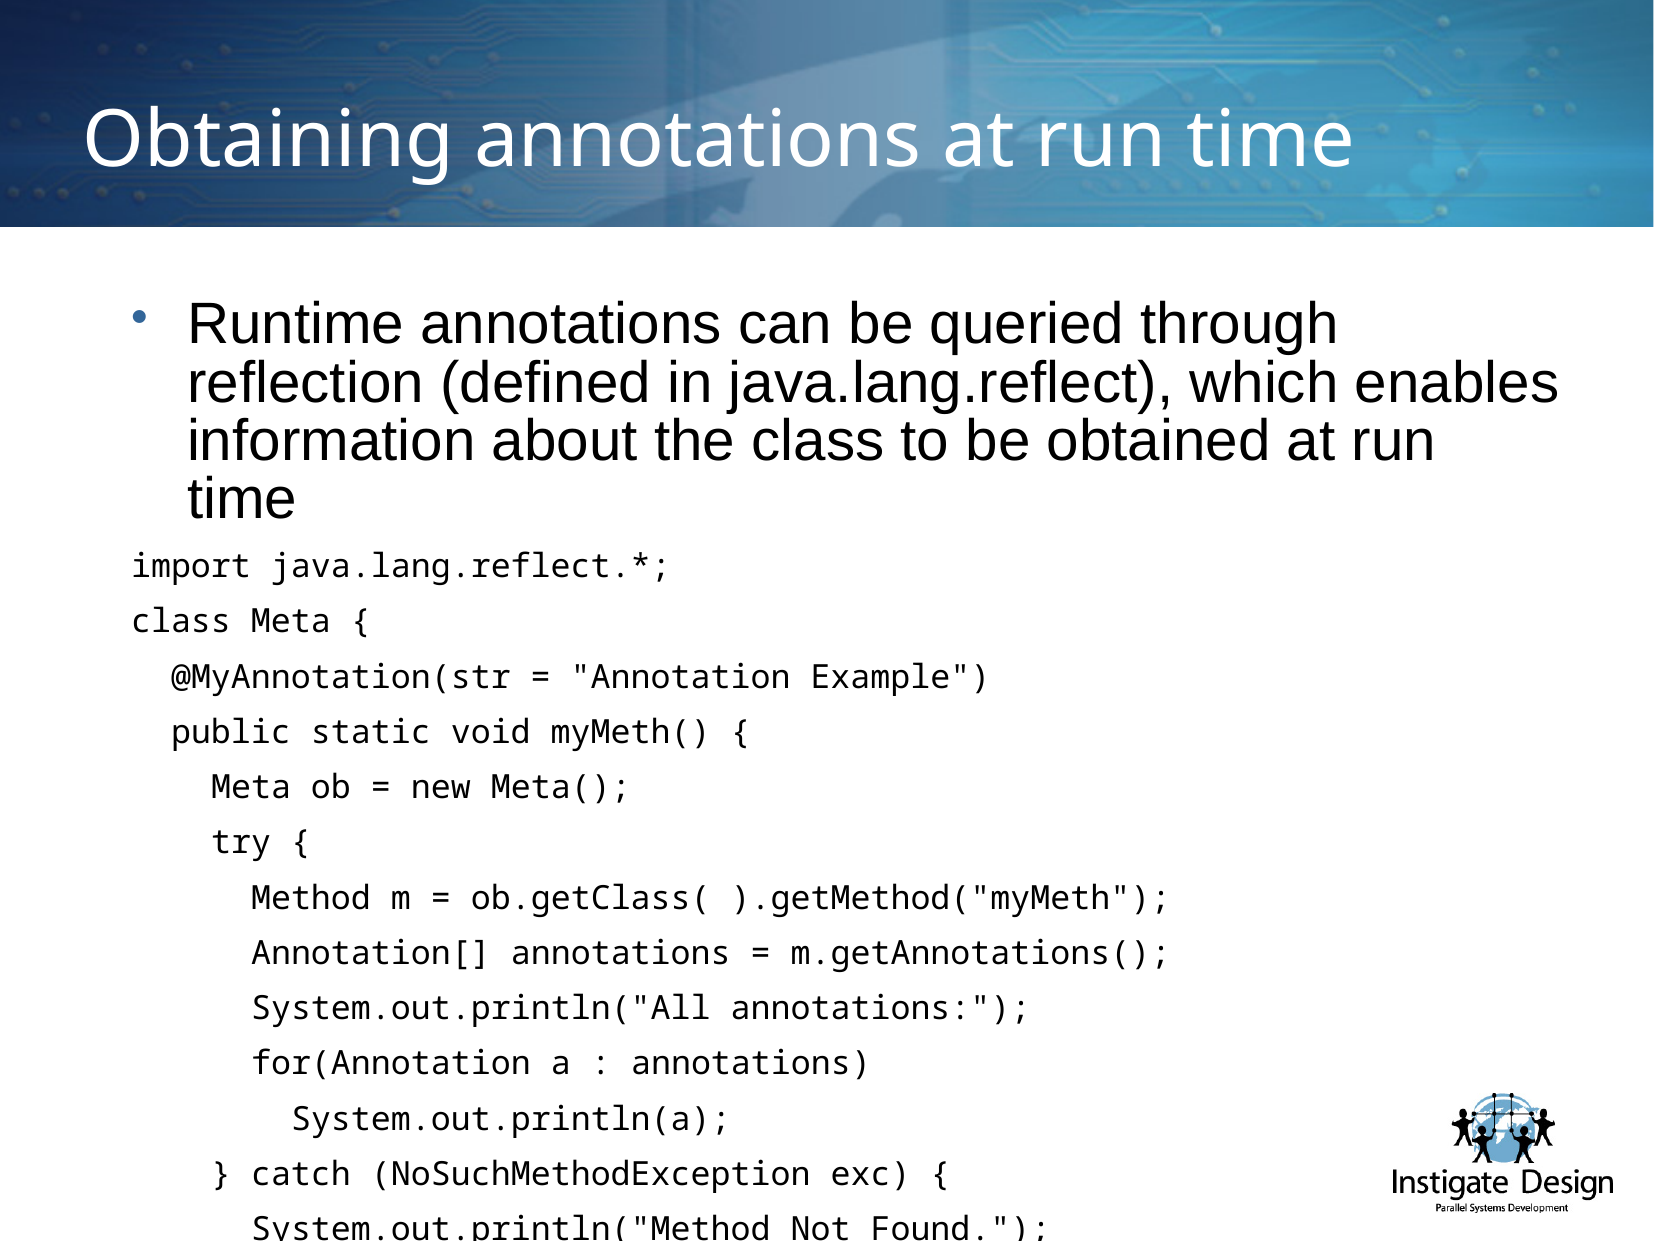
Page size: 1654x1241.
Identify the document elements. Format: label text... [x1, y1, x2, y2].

picture [0, 0, 1654, 227]
list Runtime annotations can be queried through reflection (defined in java.lang.reflect), which enables information about the class to be obtained at run time import java.lang.reflect.*; class Meta { @MyAnnotation(str = "Annotation Example") public static void myMeth() { Meta ob = new Meta(); try { Method m = ob.getClass( ).getMethod("myMeth"); Annotation[] annotations = m.getAnnotations(); System.out.println("All annotations:"); for(Annotation a : annotations) System.out.println(a); } catch (NoSuchMethodException exc) { System.out.println("Method Not Found."); } } } [75, 296, 1564, 1241]
picture [1564, 1093, 1613, 1213]
title Obtaining annotations at run time [82, 49, 1570, 228]
